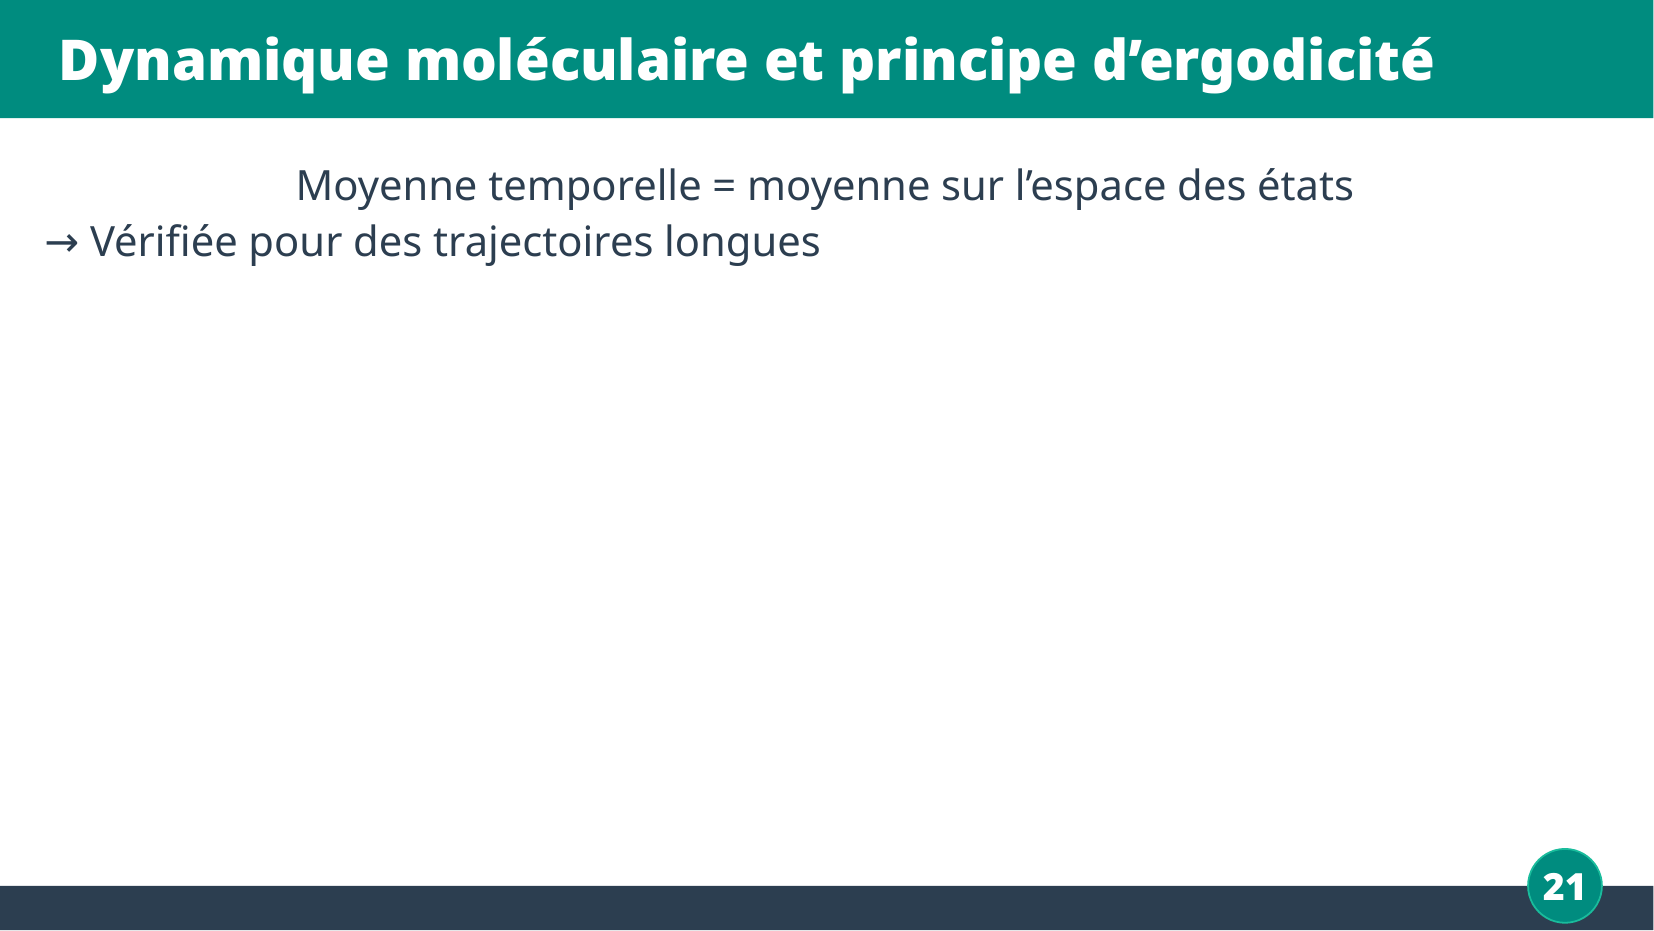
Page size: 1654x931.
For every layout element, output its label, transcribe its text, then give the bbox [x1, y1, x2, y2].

text_box Moyenne temporelle = moyenne sur l’espace des états → Vérifiée pour des trajectoires longues [29, 147, 1625, 268]
title Dynamique moléculaire et principe d’ergodicité [59, 0, 1595, 118]
